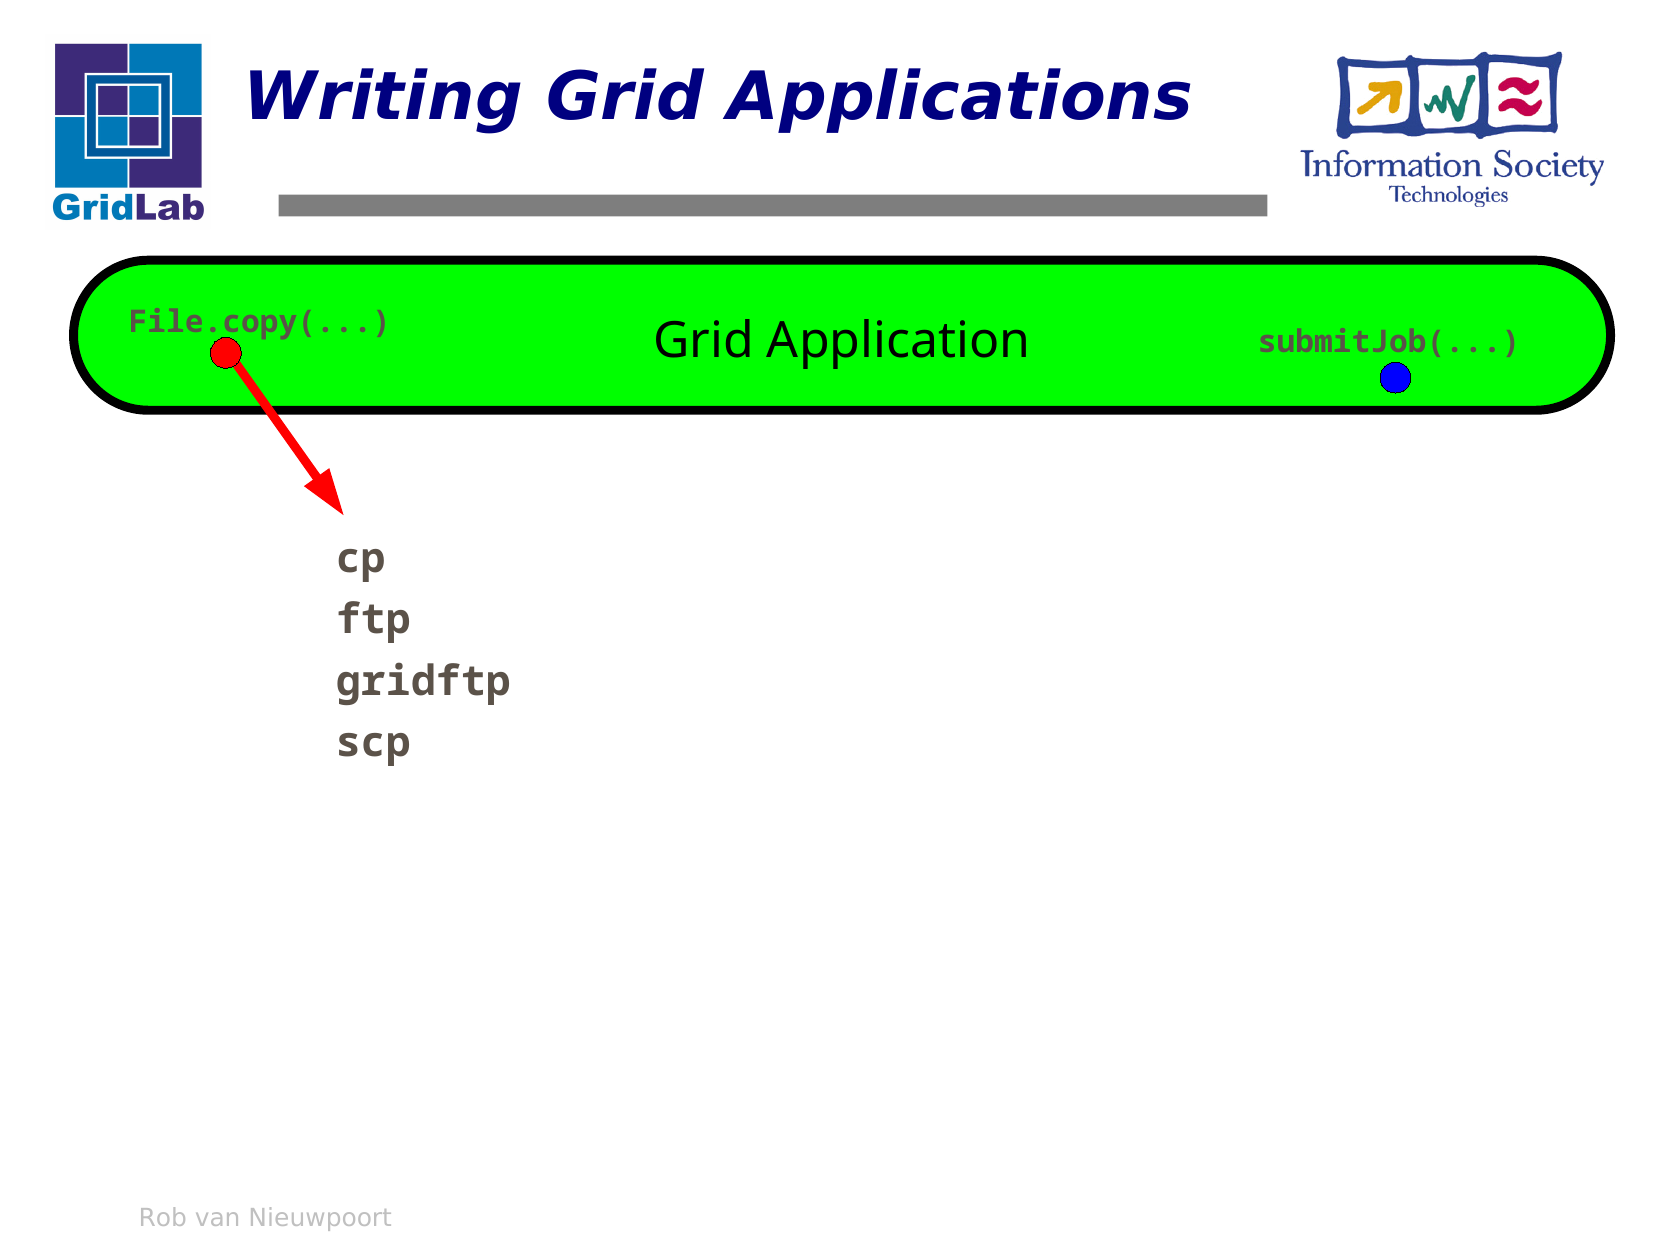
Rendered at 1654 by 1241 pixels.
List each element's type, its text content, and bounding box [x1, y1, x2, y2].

text_box File.copy(...) [128, 295, 392, 332]
text_box cp ftp gridftp scp [335, 522, 511, 765]
picture [1293, 34, 1611, 214]
text_box [1380, 362, 1411, 394]
text_box [210, 337, 242, 369]
picture [45, 34, 211, 230]
title Writing Grid Applications [243, 0, 1280, 187]
text_box submitJob(...) [1257, 315, 1521, 352]
text_box Grid Application [73, 260, 1611, 411]
